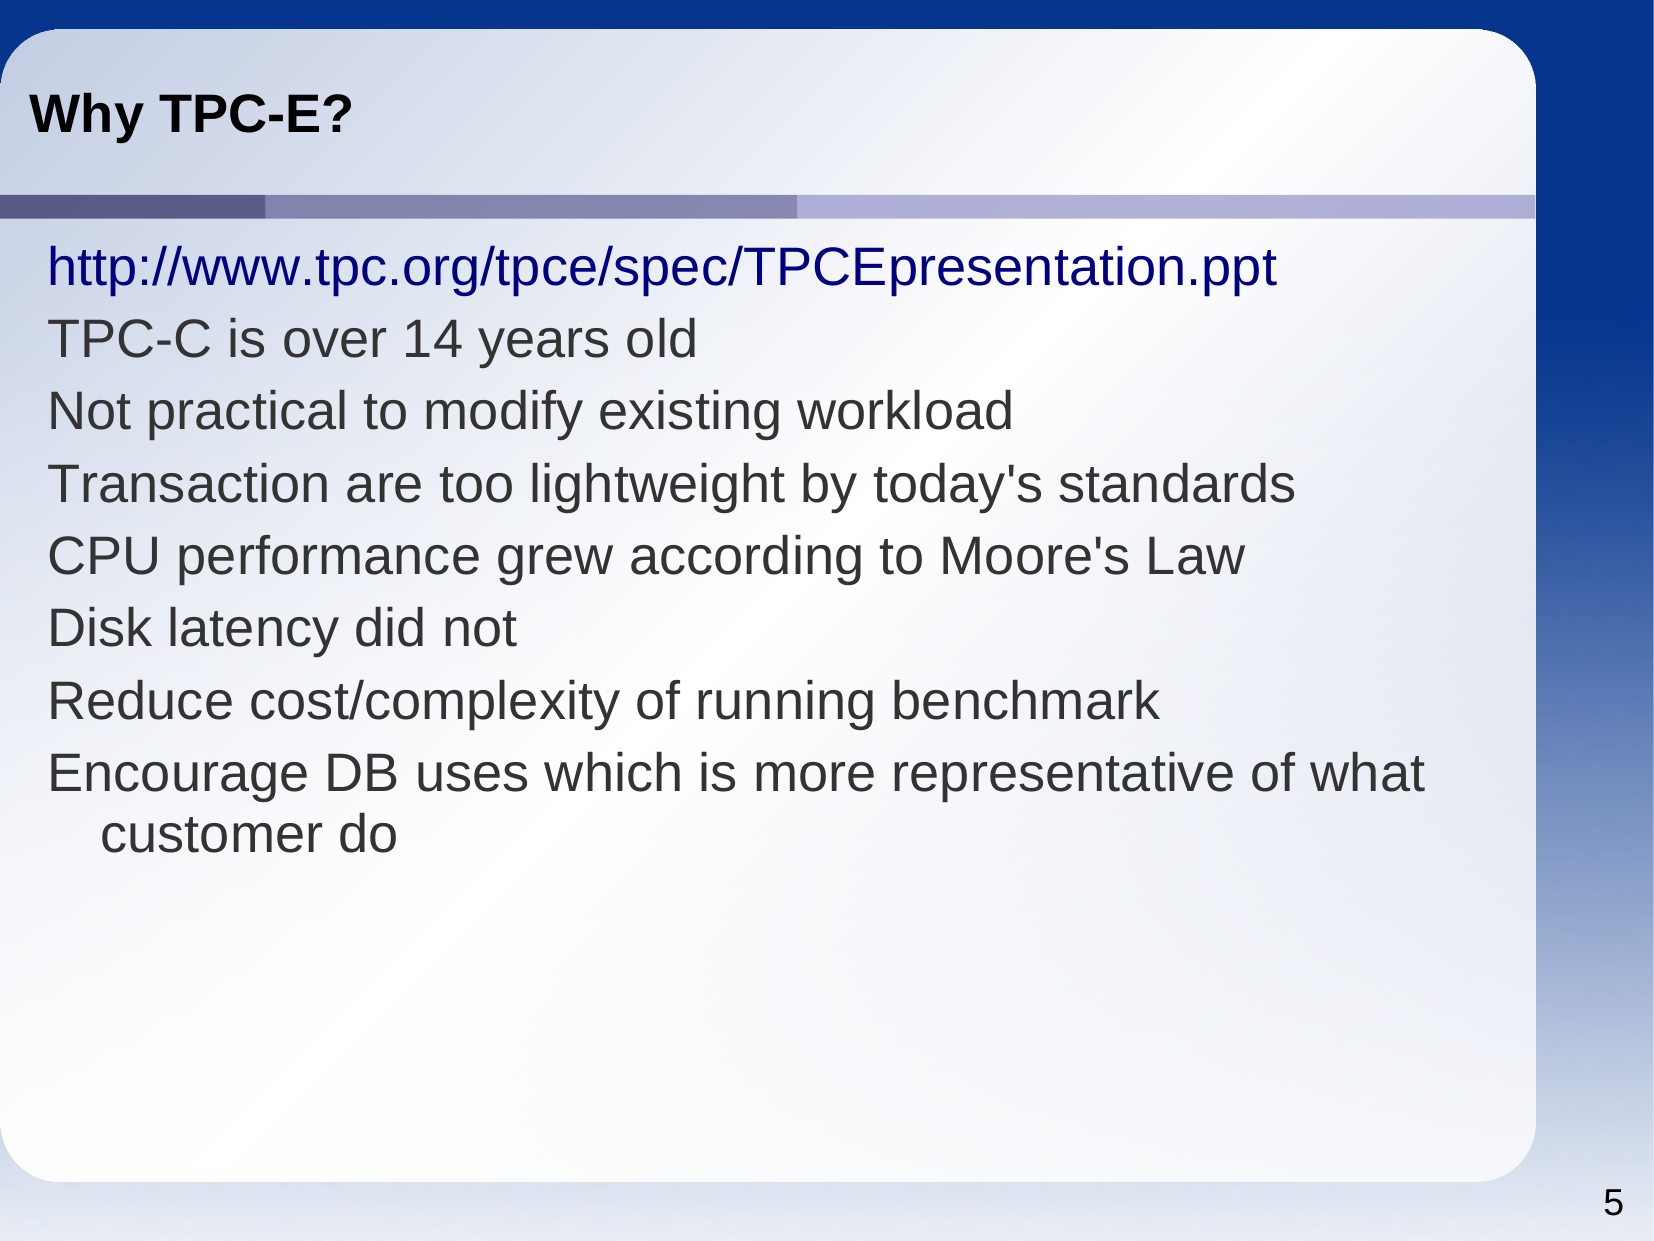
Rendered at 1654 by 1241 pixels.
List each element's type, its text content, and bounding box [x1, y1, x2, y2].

title Why TPC-E? [29, 49, 1506, 178]
list http://www.tpc.org/tpce/spec/TPCEpresentation.ppt TPC-C is over 14 years old Not practical to modify existing workload Transaction are too lightweight by today's standards CPU performance grew according to Moore's Law Disk latency did not Reduce cost/complexity of running benchmark Encourage DB uses which is more representative of what customer do [29, 236, 1506, 1152]
picture [0, 0, 1654, 1241]
